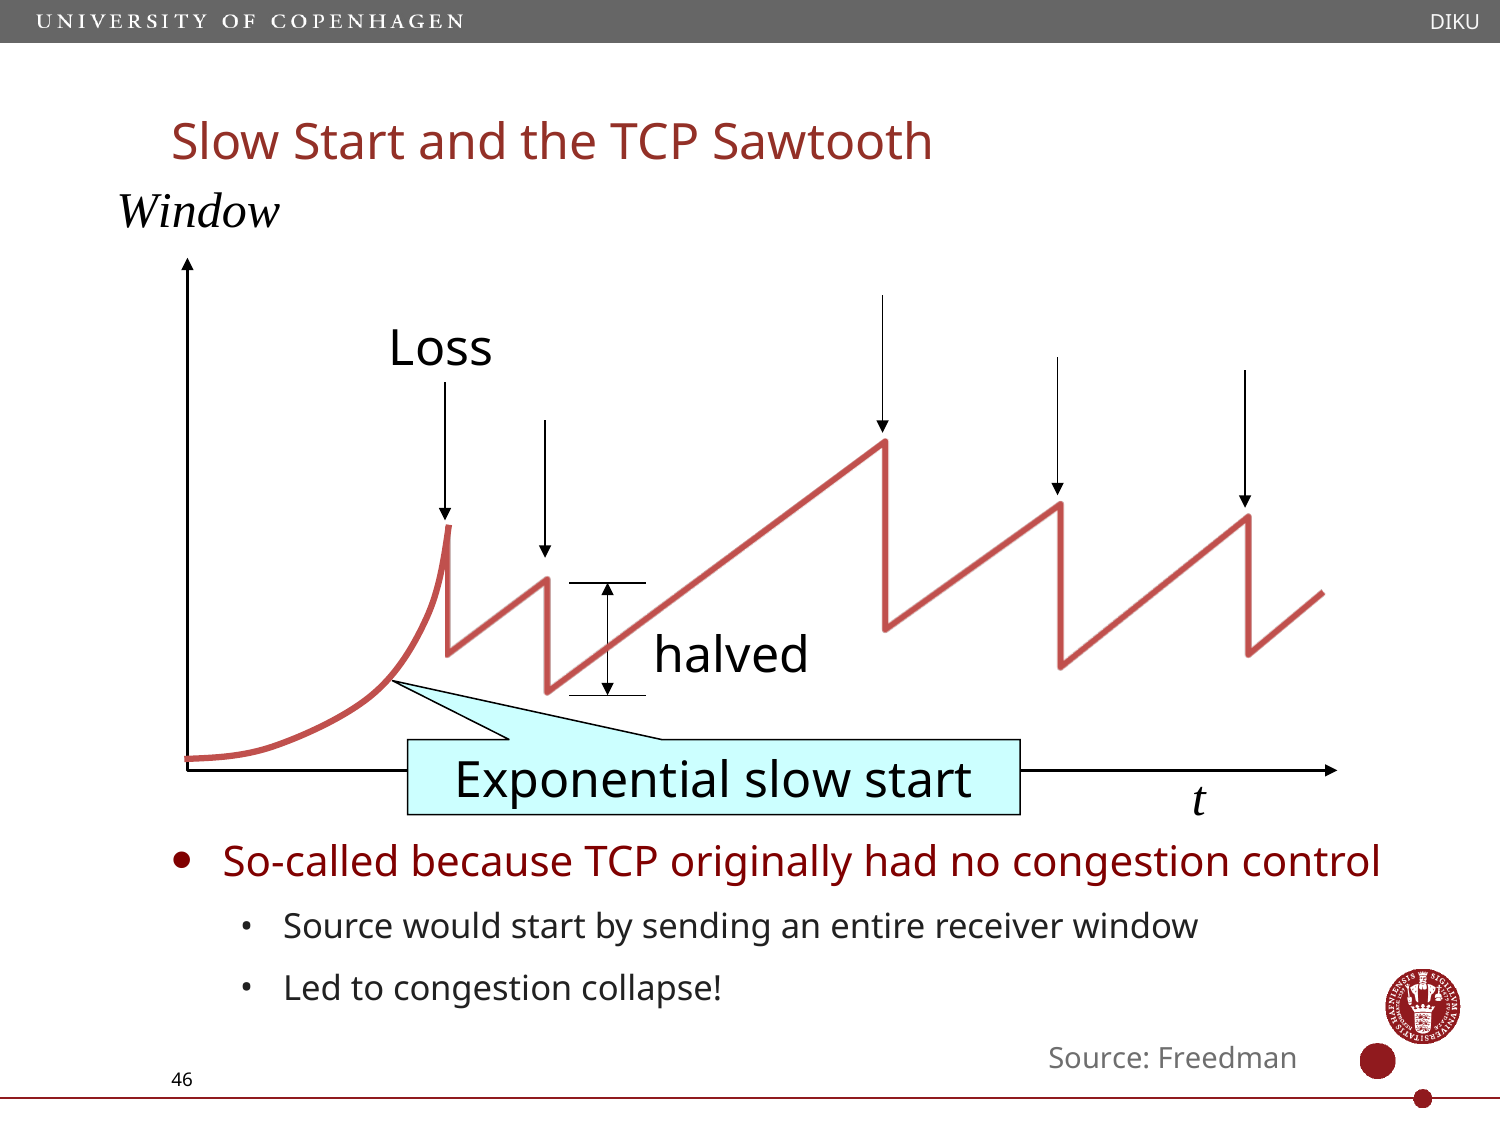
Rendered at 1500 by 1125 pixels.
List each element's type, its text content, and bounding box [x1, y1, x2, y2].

text_box Exponential slow start [392, 680, 445, 708]
picture [445, 437, 1327, 771]
text_box DIKU [469, 0, 1495, 43]
text_box t [1177, 771, 1221, 834]
text_box Loss [374, 307, 509, 384]
picture [0, 910, 1500, 1122]
text_box Exponential slow start [407, 739, 1021, 815]
title Slow Start and the TCP Sawtooth [171, 75, 1329, 171]
text_box <number> [171, 1067, 522, 1092]
text_box Source: Freedman [1033, 1031, 1341, 1083]
text_box Window [101, 170, 296, 246]
list So-called because TCP originally had no congestion control Source would start by sending an entire receiver window Led to congestion collapse! [171, 834, 1388, 1012]
